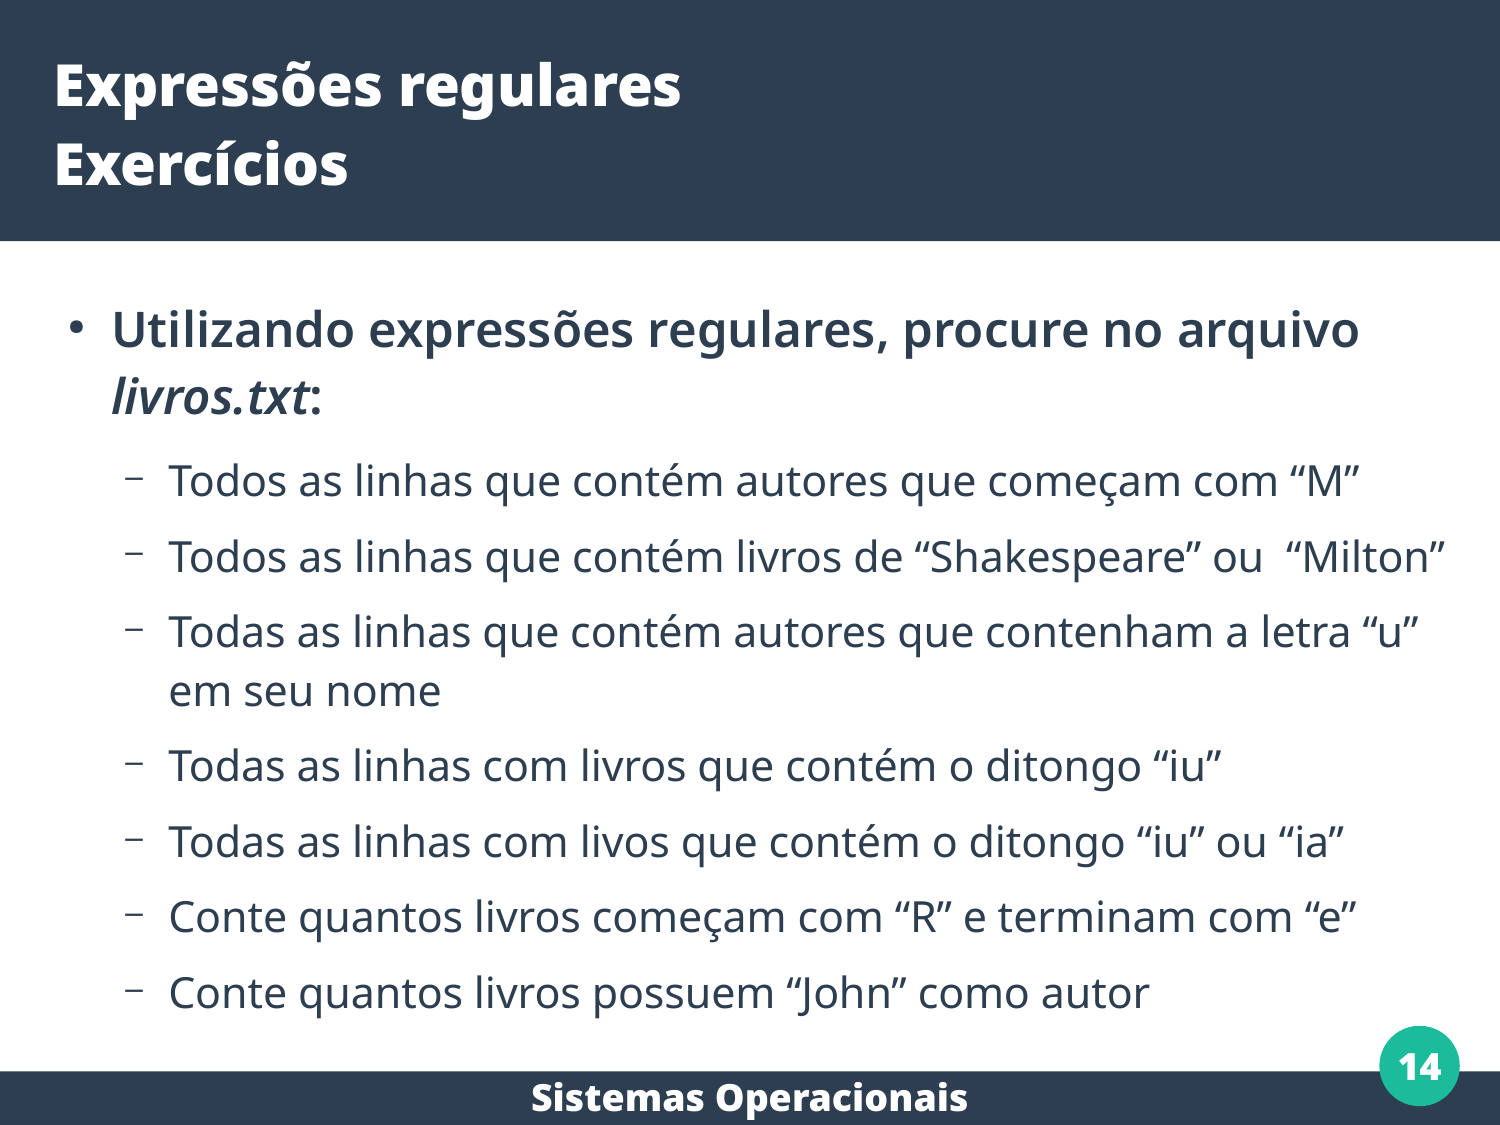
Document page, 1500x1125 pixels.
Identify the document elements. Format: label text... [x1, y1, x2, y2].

title Expressões regulares Exercícios [53, 44, 1447, 188]
list Utilizando expressões regulares, procure no arquivo livros.txt: Todos as linhas que contém autores que começam com “M” Todos as linhas que contém livros de “Shakespeare” ou “Milton” Todas as linhas que contém autores que contenham a letra “u” em seu nome Todas as linhas com livros que contém o ditongo “iu” Todas as linhas com livos que contém o ditongo “iu” ou “ia” Conte quantos livros começam com “R” e terminam com “e” Conte quantos livros possuem “John” como autor [53, 294, 1447, 1045]
